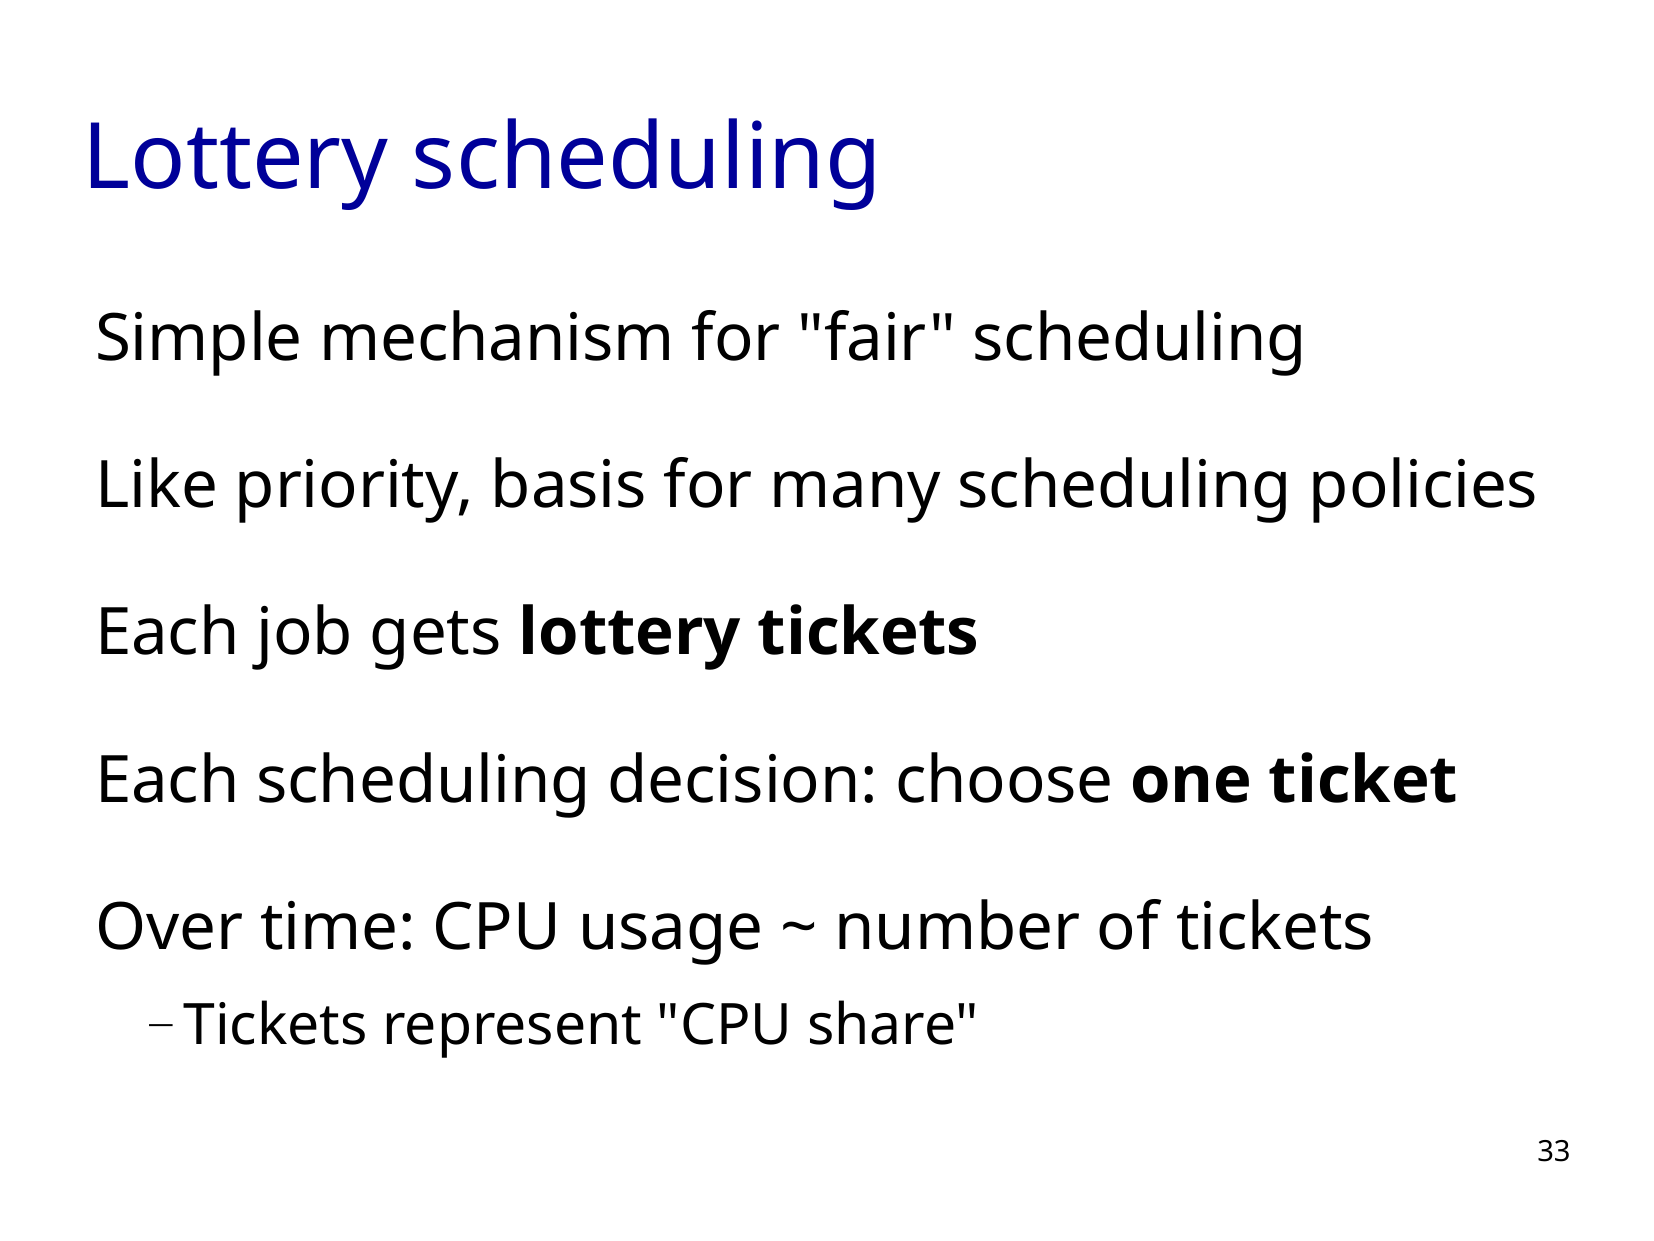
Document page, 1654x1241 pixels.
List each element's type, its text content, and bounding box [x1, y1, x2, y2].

title Lottery scheduling [82, 49, 1571, 257]
list Simple mechanism for "fair" scheduling Like priority, basis for many scheduling policies Each job gets lottery tickets Each scheduling decision: choose one ticket Over time: CPU usage ~ number of tickets Tickets represent "CPU share" [60, 290, 1571, 1096]
